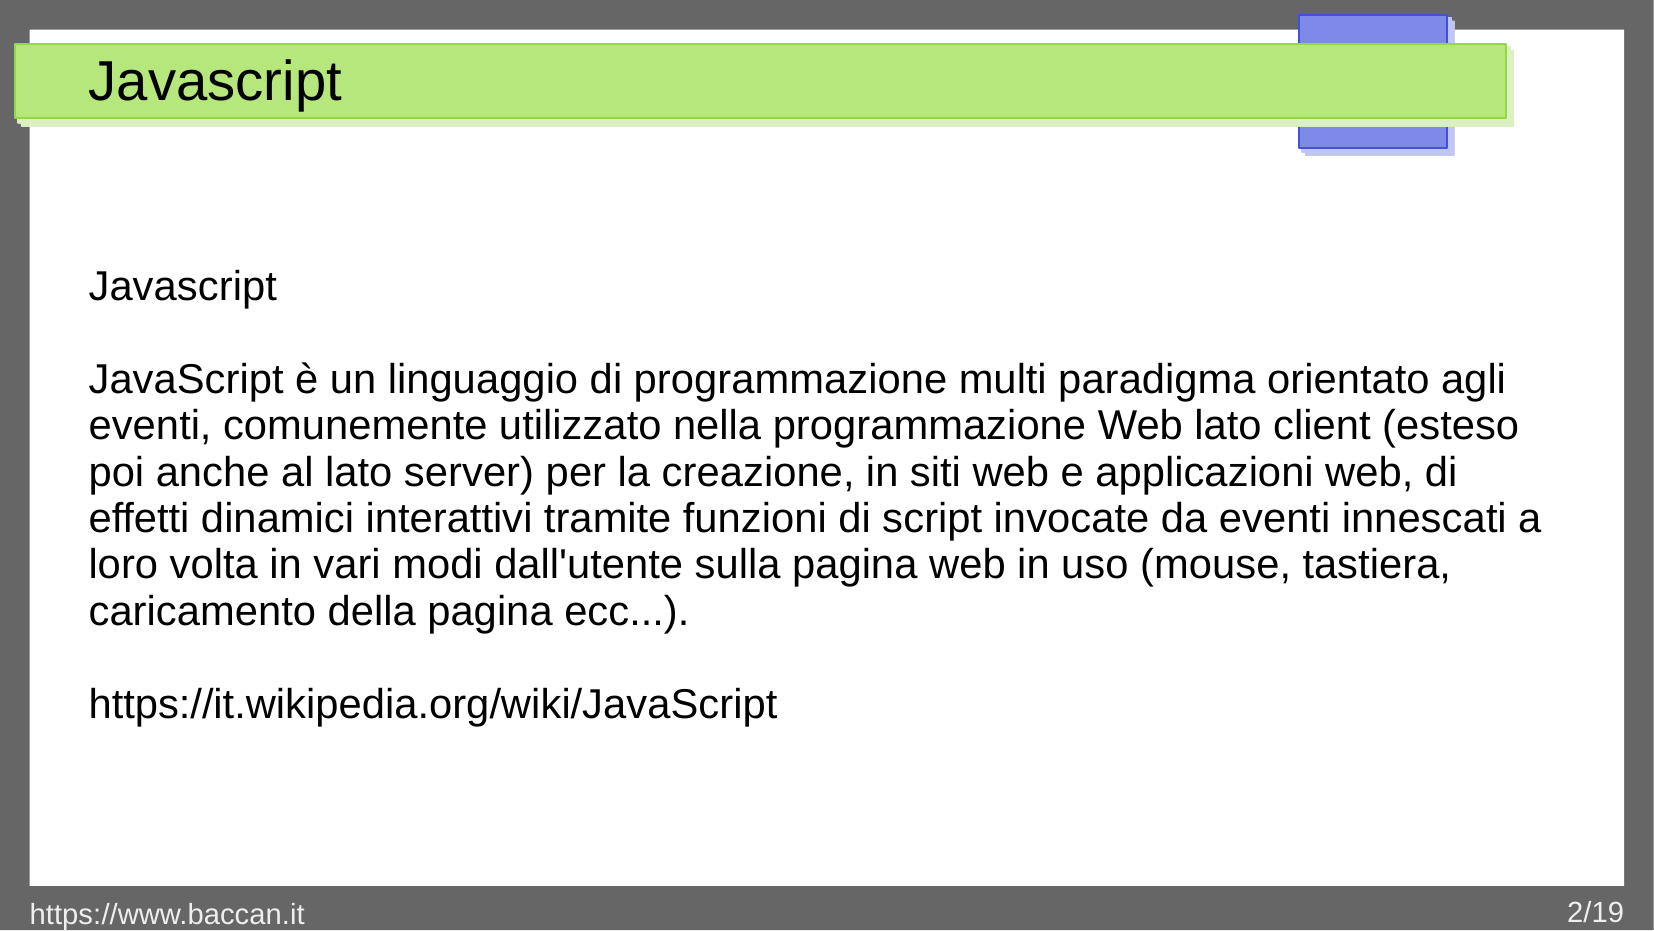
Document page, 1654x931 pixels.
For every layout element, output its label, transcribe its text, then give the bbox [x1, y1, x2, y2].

text_box Javascript JavaScript è un linguaggio di programmazione multi paradigma orientato agli eventi, comunemente utilizzato nella programmazione Web lato client (esteso poi anche al lato server) per la creazione, in siti web e applicazioni web, di effetti dinamici interattivi tramite funzioni di script invocate da eventi innescati a loro volta in vari modi dall'utente sulla pagina web in uso (mouse, tastiera, caricamento della pagina ecc...). https://it.wikipedia.org/wiki/JavaScript [88, 169, 1565, 821]
title Javascript [88, 44, 1506, 119]
